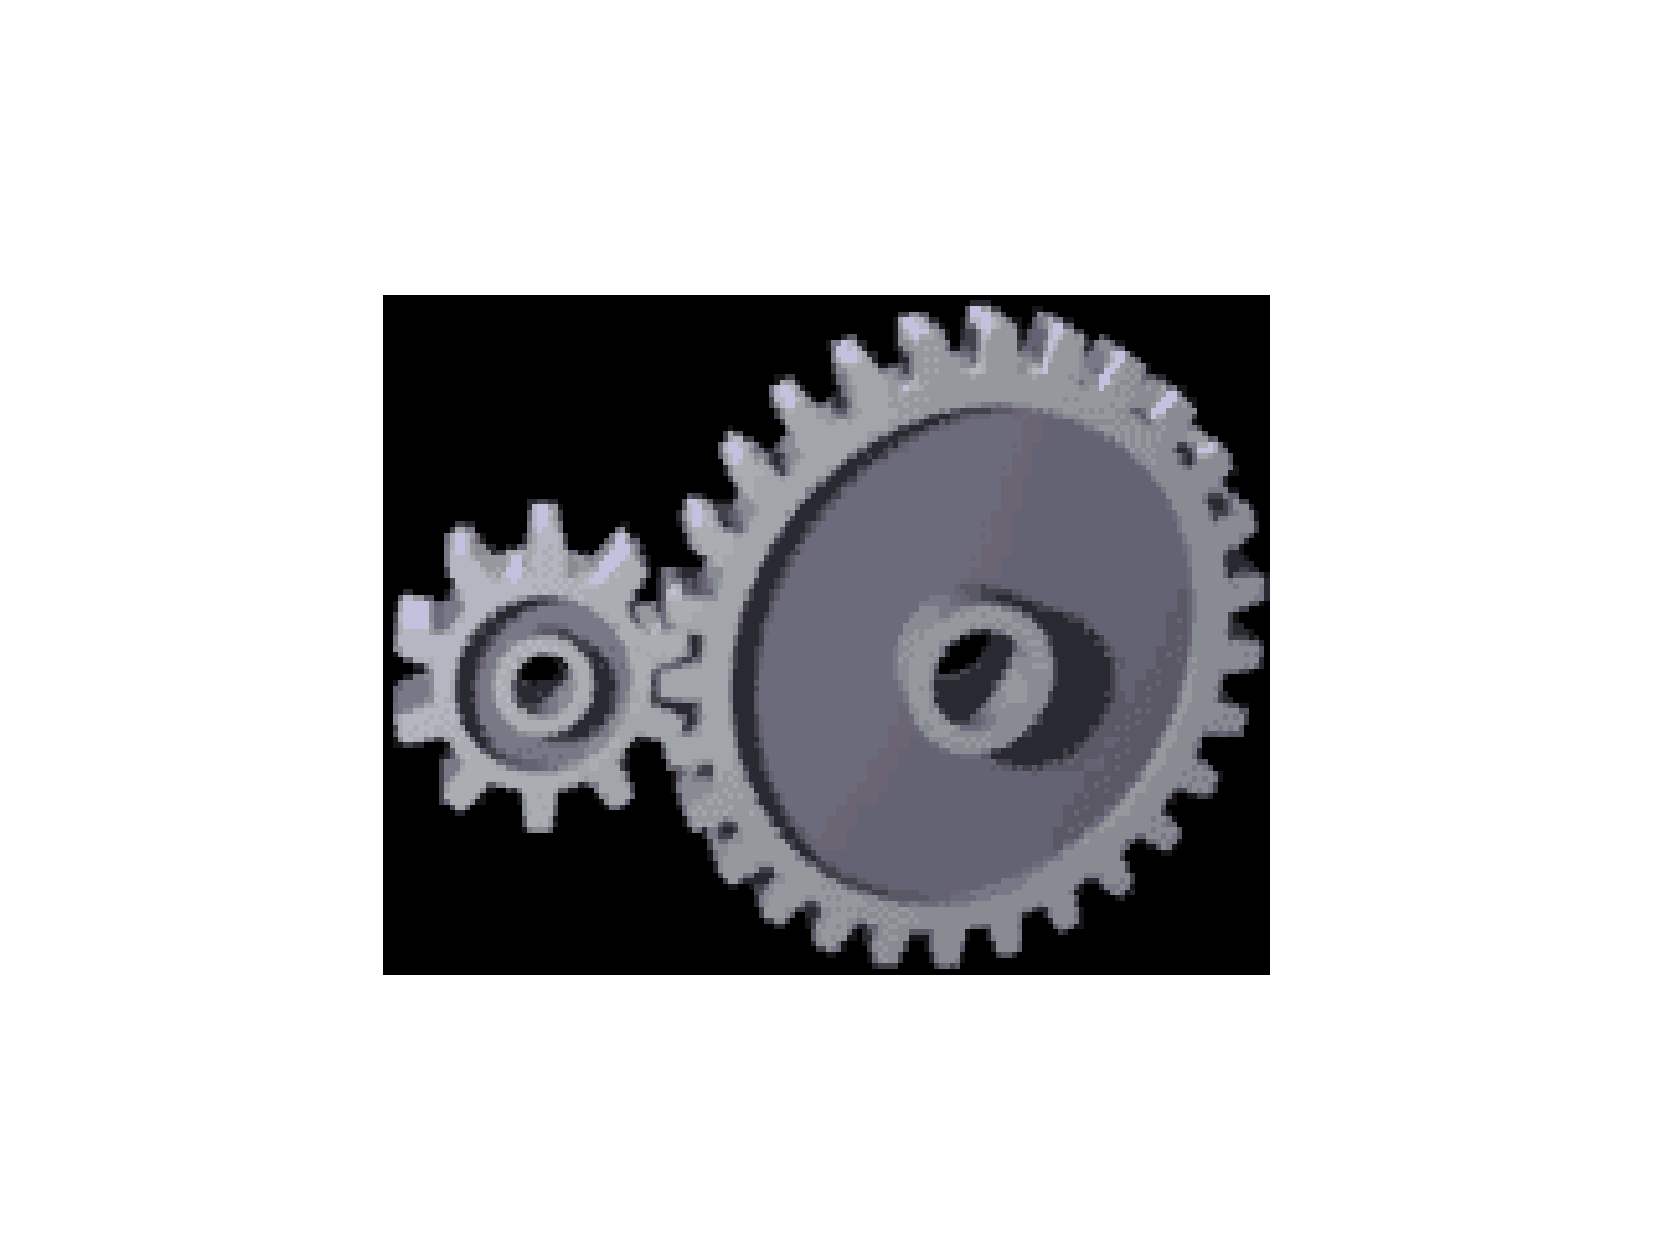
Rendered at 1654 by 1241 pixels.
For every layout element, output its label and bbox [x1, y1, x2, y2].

picture [383, 295, 1270, 975]
